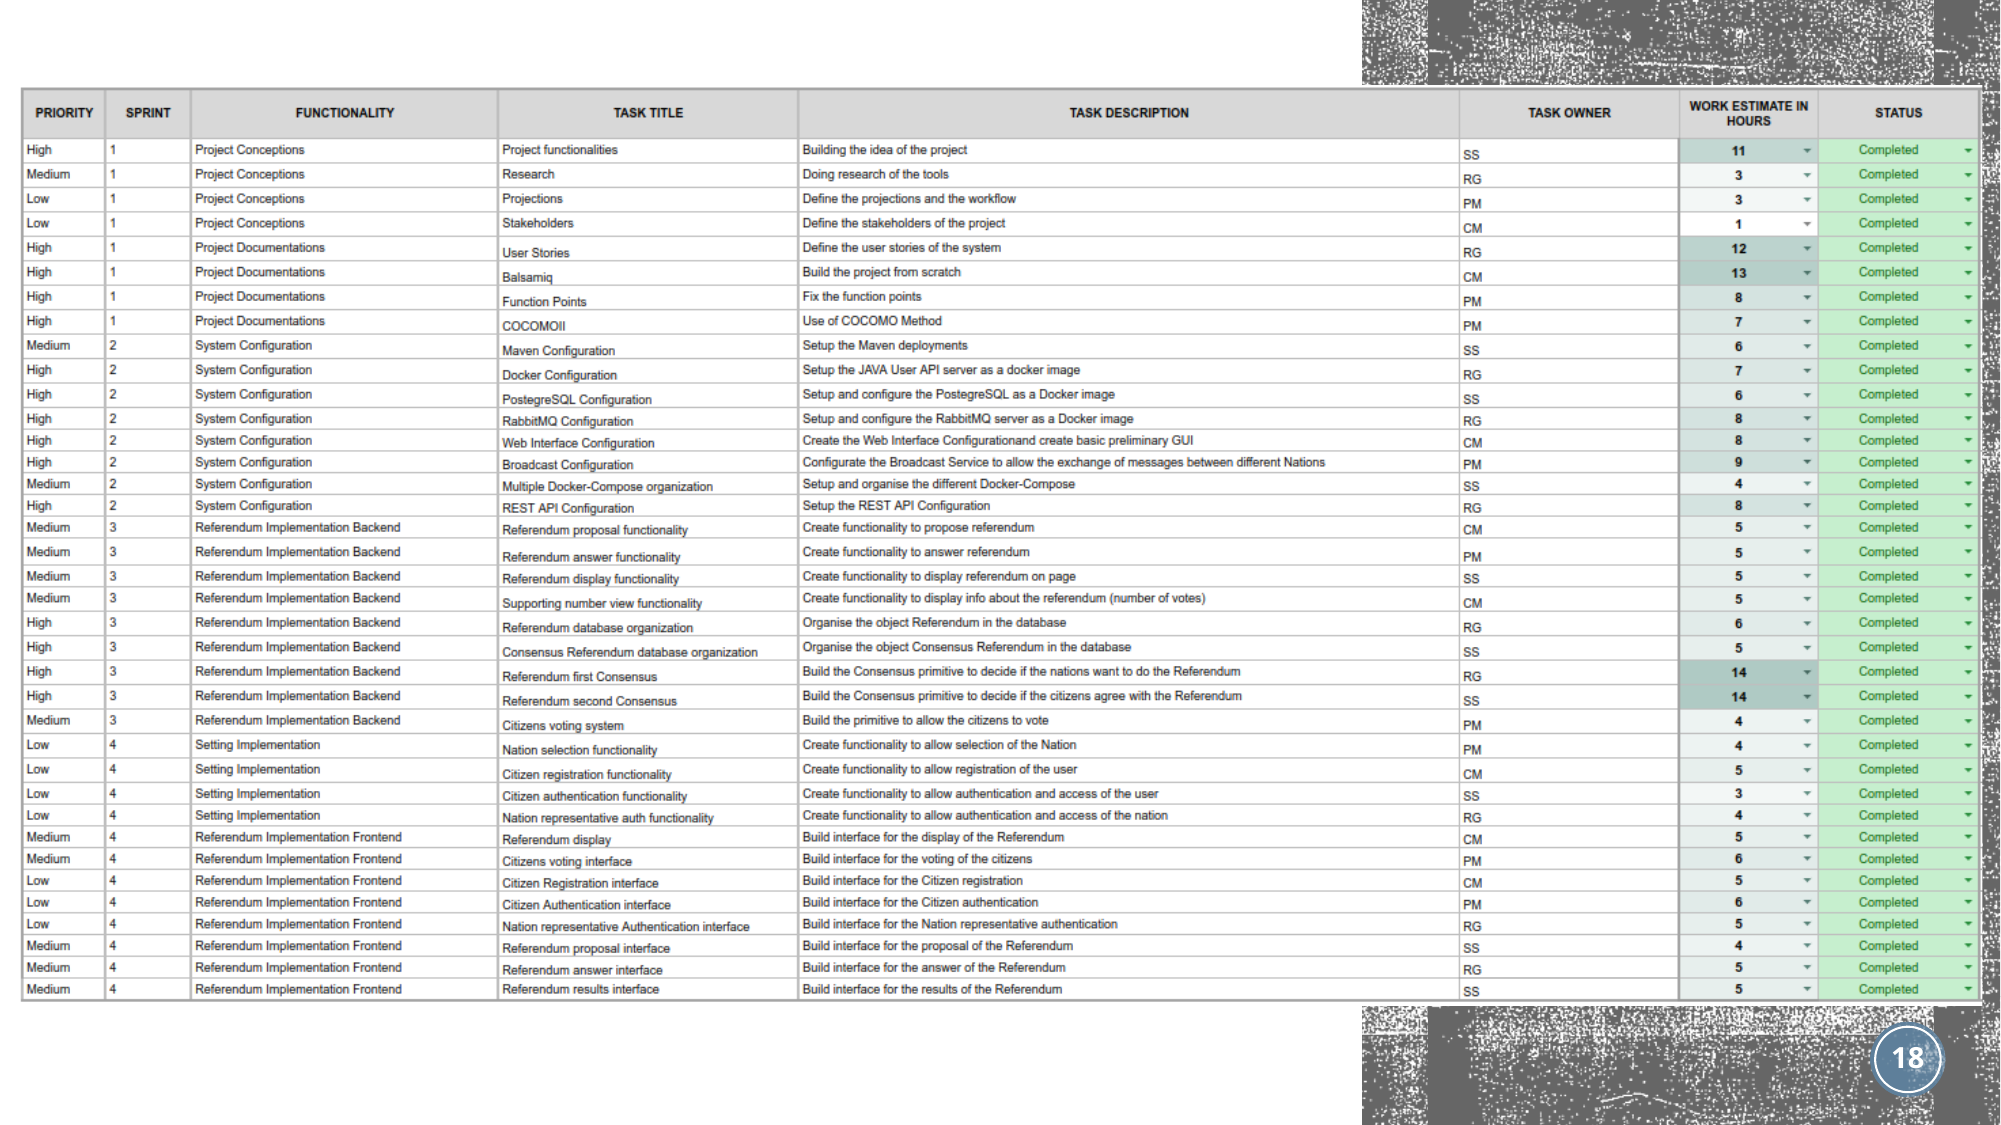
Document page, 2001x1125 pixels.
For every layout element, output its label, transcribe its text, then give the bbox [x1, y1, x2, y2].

picture [17, 82, 1983, 1008]
text_box [1884, 1089, 1931, 1097]
text_box [1887, 1021, 1929, 1028]
slide_number 18 [1855, 1028, 1961, 1089]
